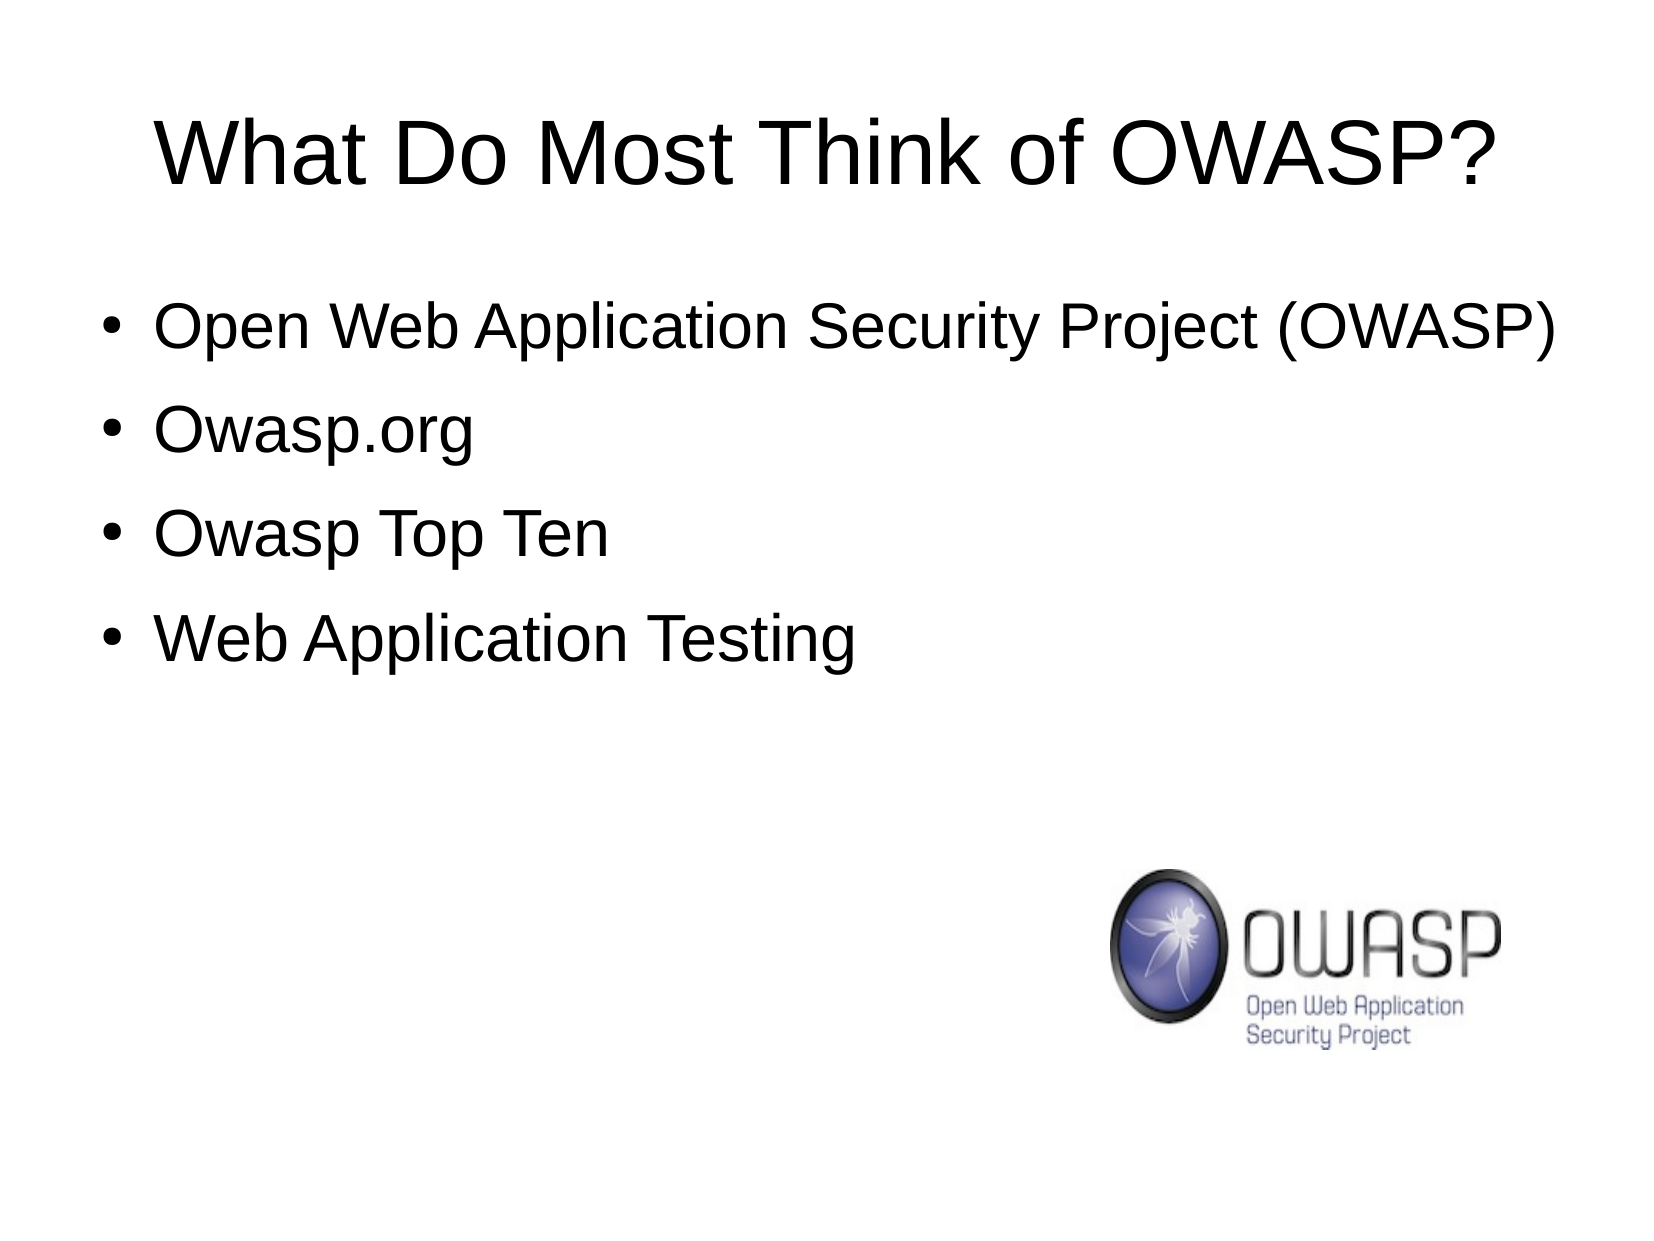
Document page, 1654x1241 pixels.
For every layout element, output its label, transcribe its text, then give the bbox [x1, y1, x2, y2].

picture [1110, 869, 1501, 1051]
list Open Web Application Security Project (OWASP) Owasp.org Owasp Top Ten Web Application Testing [82, 290, 1571, 1010]
title What Do Most Think of OWASP? [82, 49, 1571, 257]
